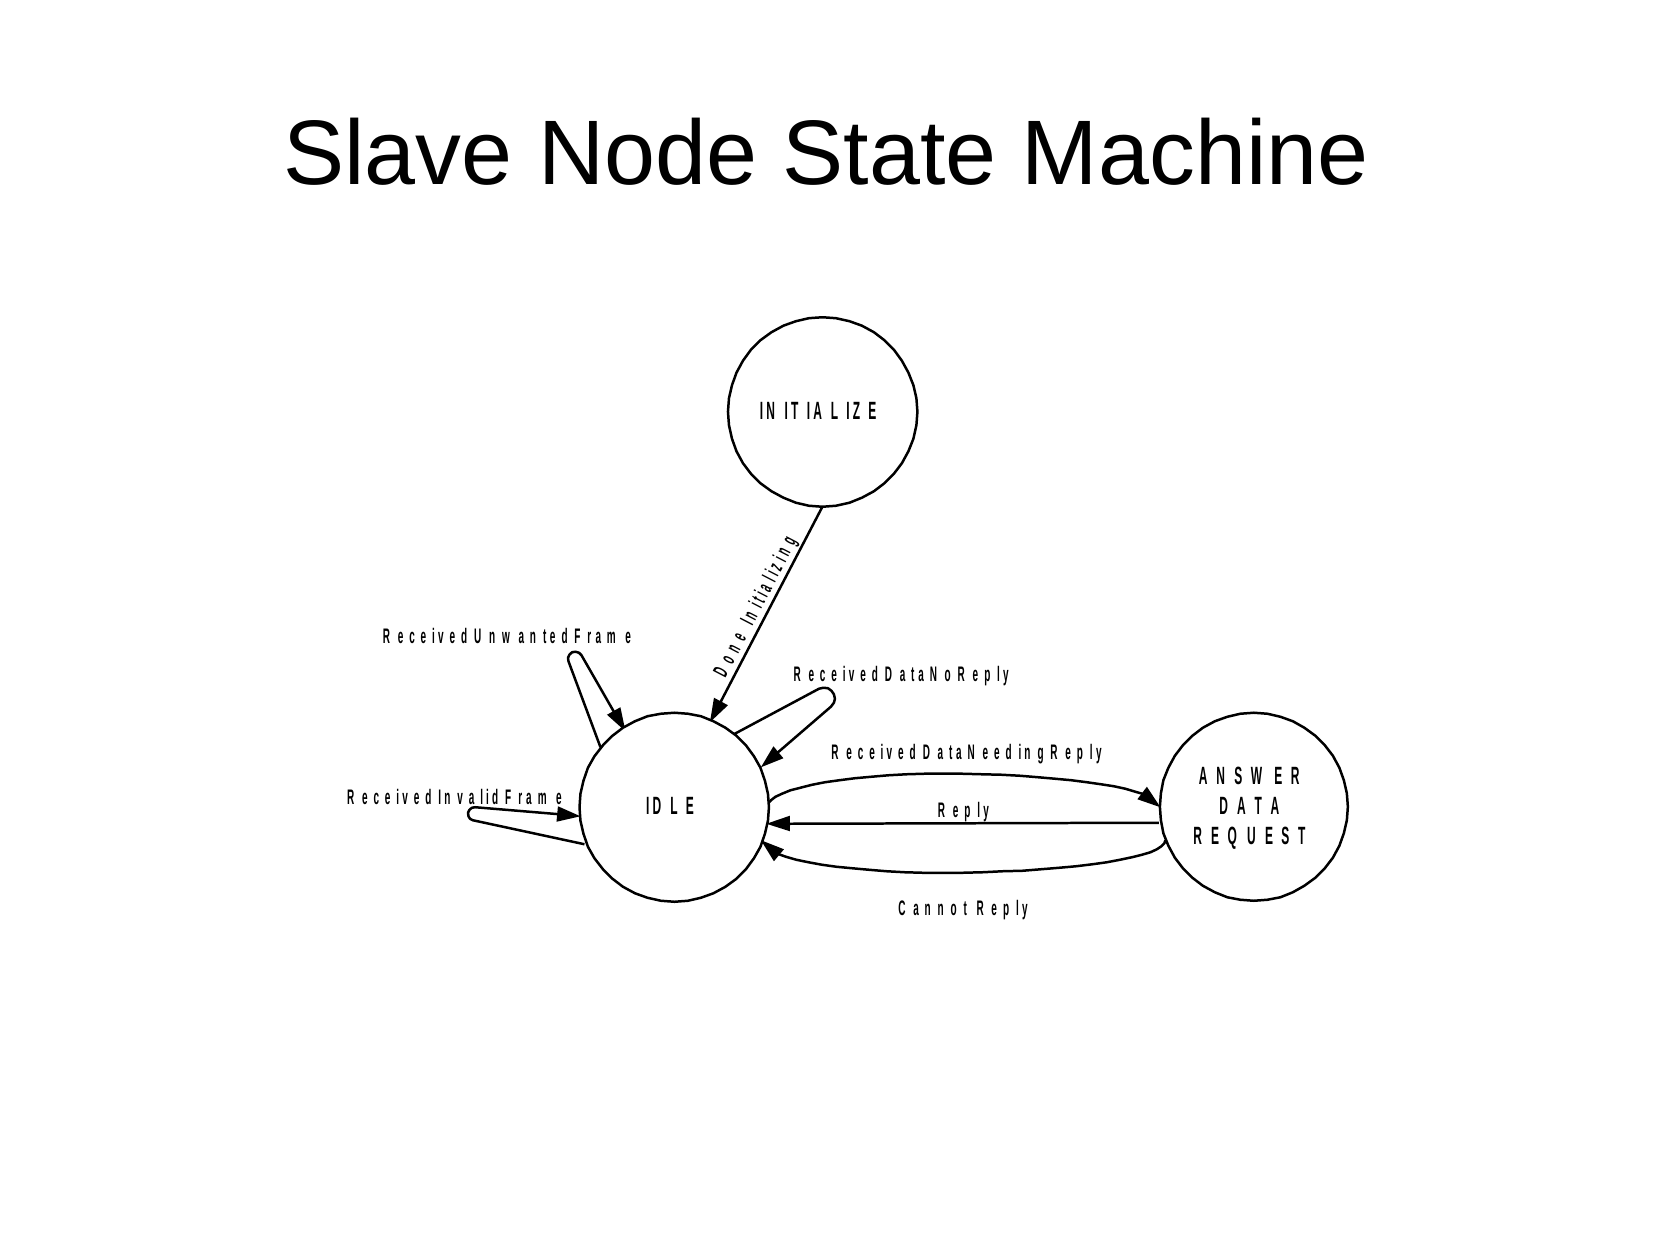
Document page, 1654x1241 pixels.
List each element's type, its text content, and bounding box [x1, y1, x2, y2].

title Slave Node State Machine [82, 56, 1571, 250]
chart [304, 312, 1353, 932]
